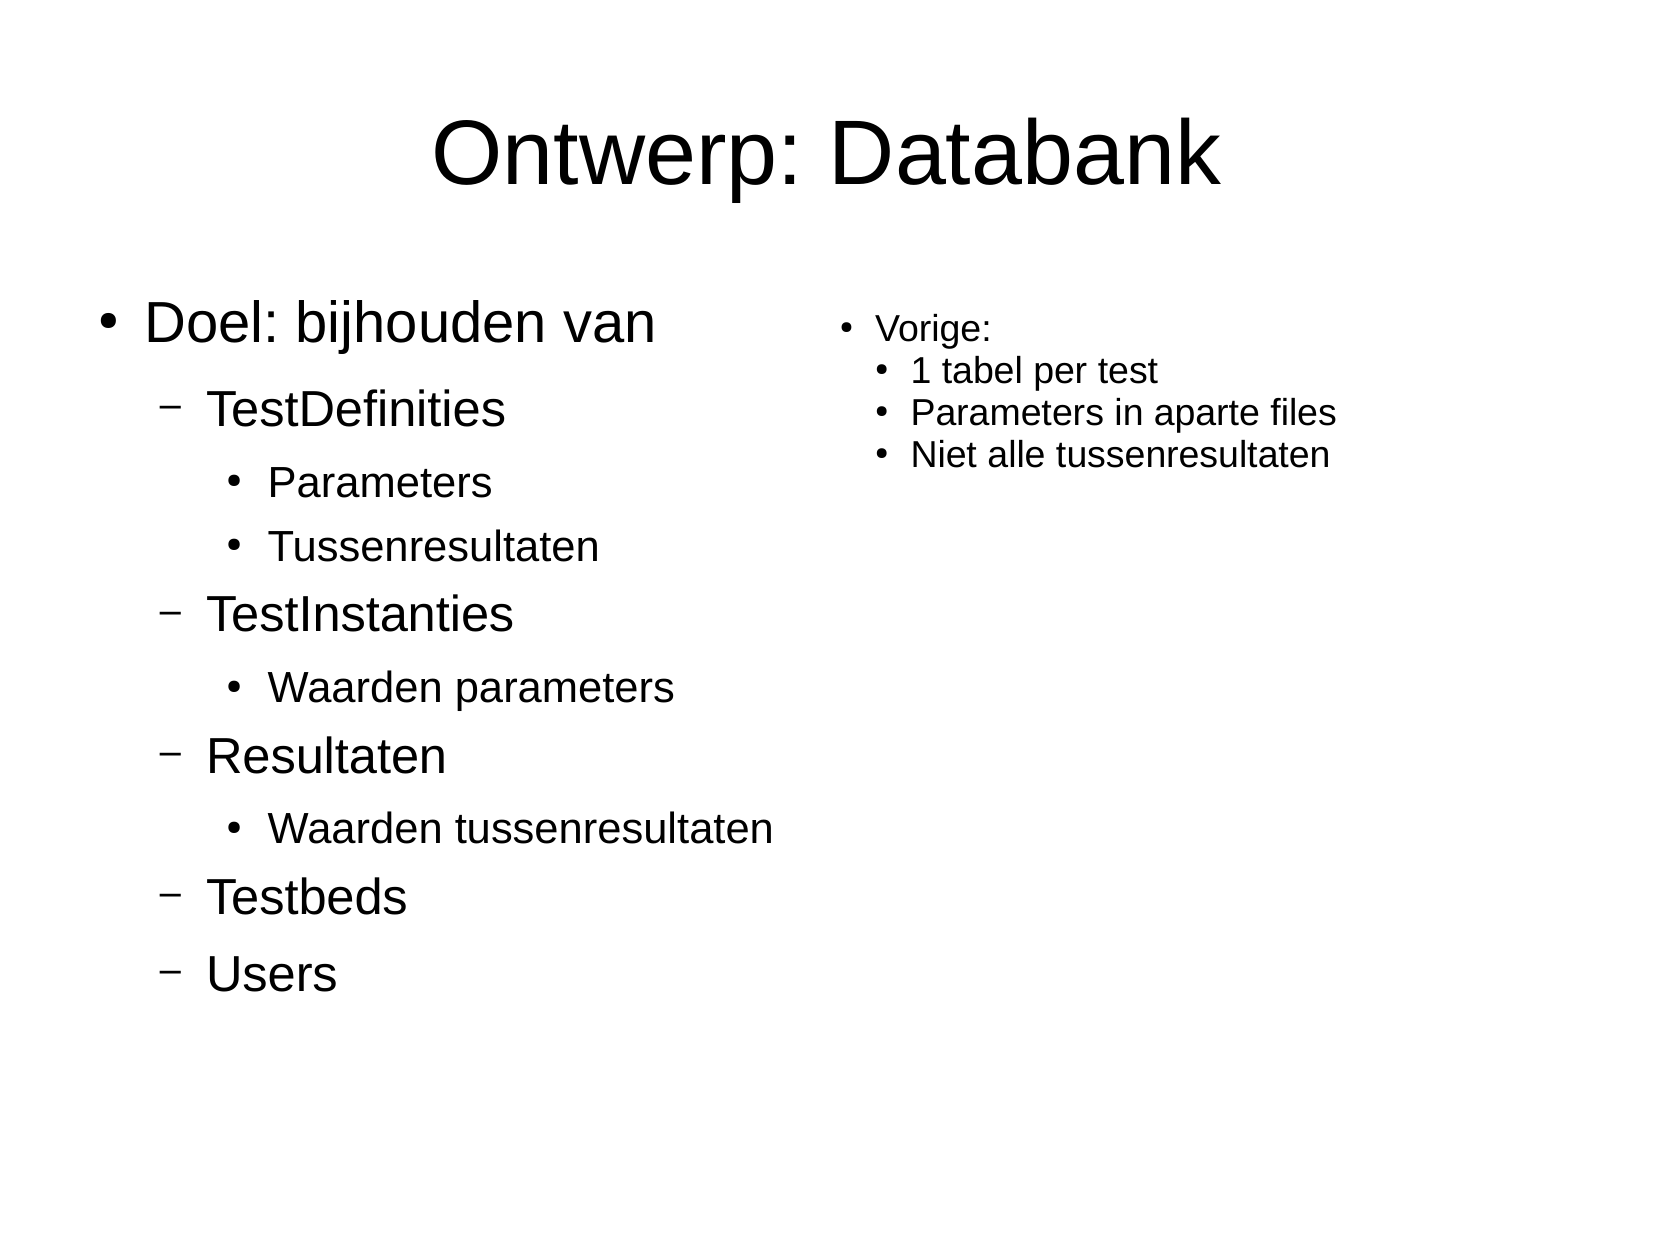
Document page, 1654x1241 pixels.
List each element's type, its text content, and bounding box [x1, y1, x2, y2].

list Doel: bijhouden van TestDefinities Parameters Tussenresultaten TestInstanties Waarden parameters Resultaten Waarden tussenresultaten Testbeds Users [82, 290, 1571, 1010]
text_box Vorige: 1 tabel per test Parameters in aparte files Niet alle tussenresultaten [825, 300, 1501, 501]
title Ontwerp: Databank [82, 49, 1571, 257]
